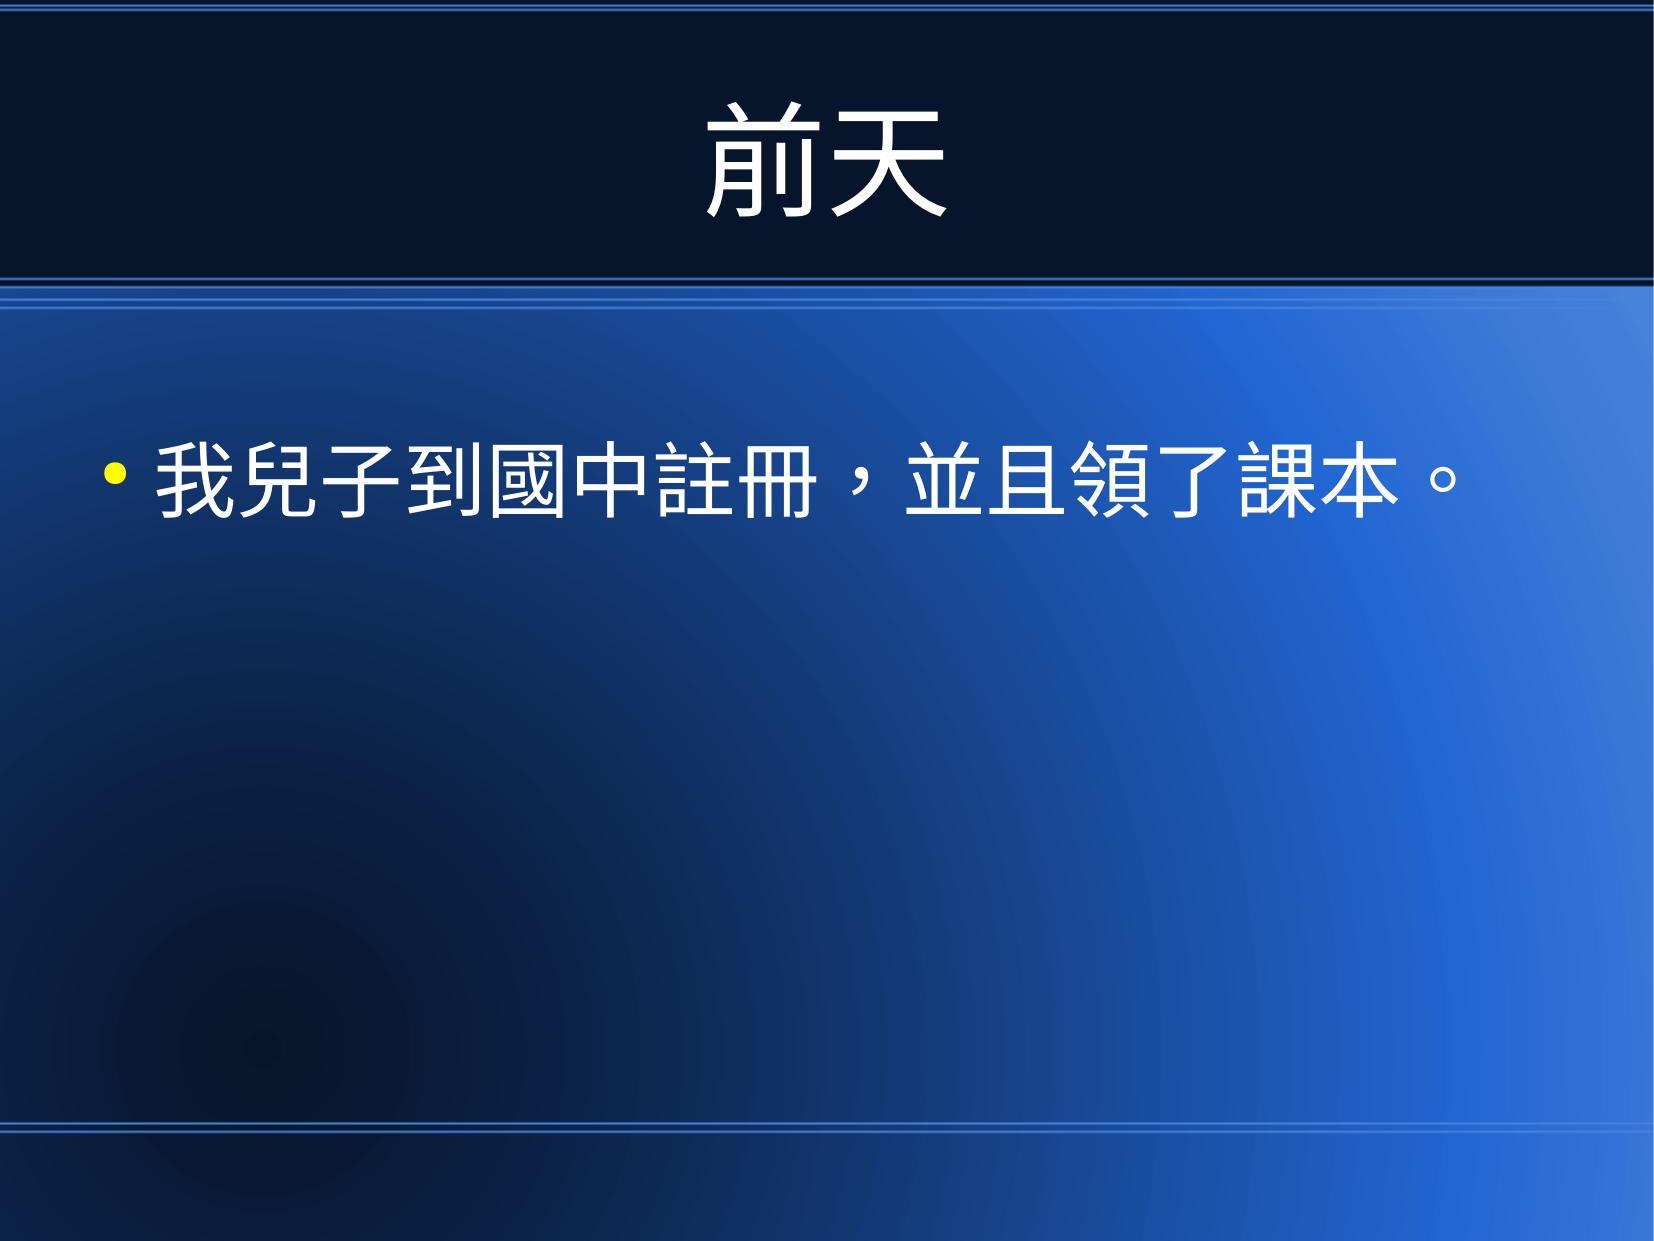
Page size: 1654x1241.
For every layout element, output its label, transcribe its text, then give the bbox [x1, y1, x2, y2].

picture [0, 0, 1654, 1241]
title 前天 [82, 49, 1571, 257]
list 我兒子到國中註冊，並且領了課本。 [82, 355, 1571, 1241]
